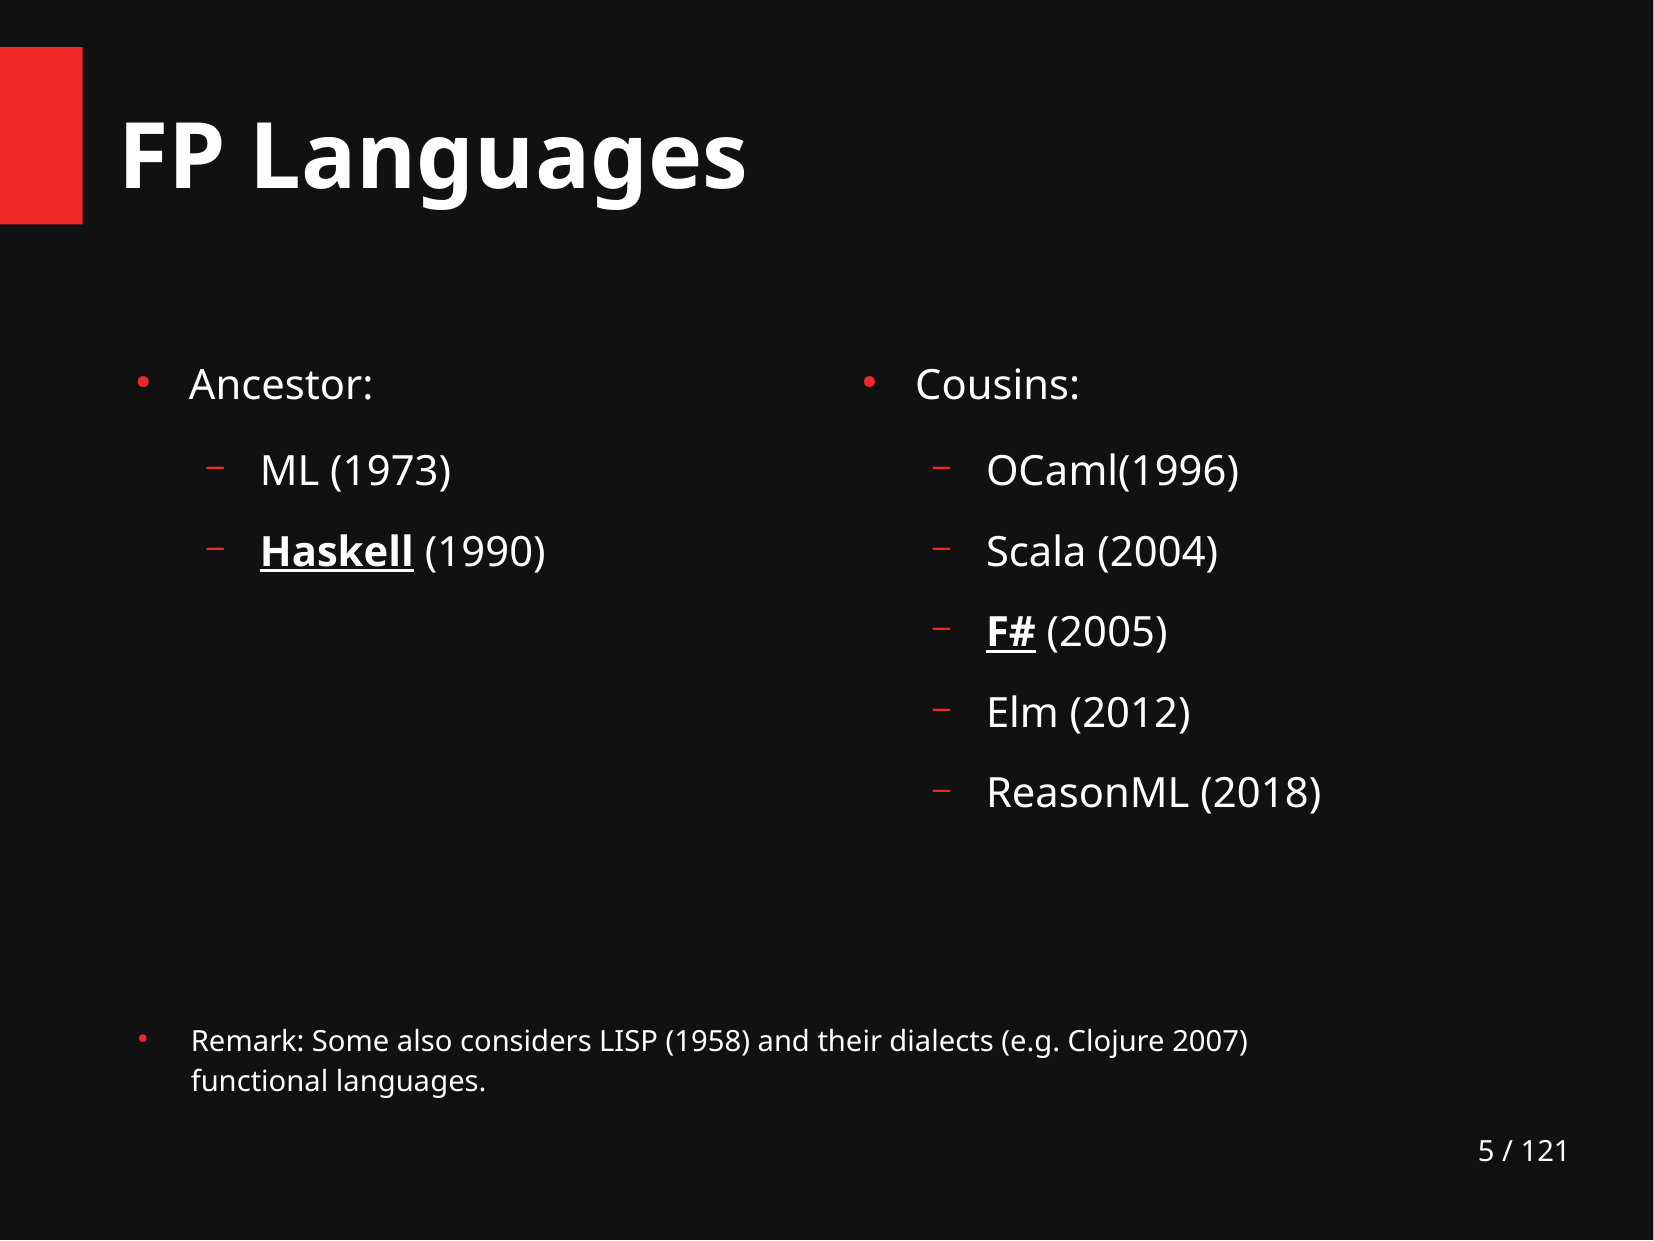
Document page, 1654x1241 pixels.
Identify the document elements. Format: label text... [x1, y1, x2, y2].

list Remark: Some also considers LISP (1958) and their dialects (e.g. Clojure 2007) functional languages. [120, 1020, 1336, 1241]
list Cousins: OCaml(1996) Scala (2004) F# (2005) Elm (2012) ReasonML (2018) [844, 354, 1536, 1074]
title FP Languages [118, 49, 1571, 257]
list Ancestor: ML (1973) Haskell (1990) [118, 354, 810, 1074]
